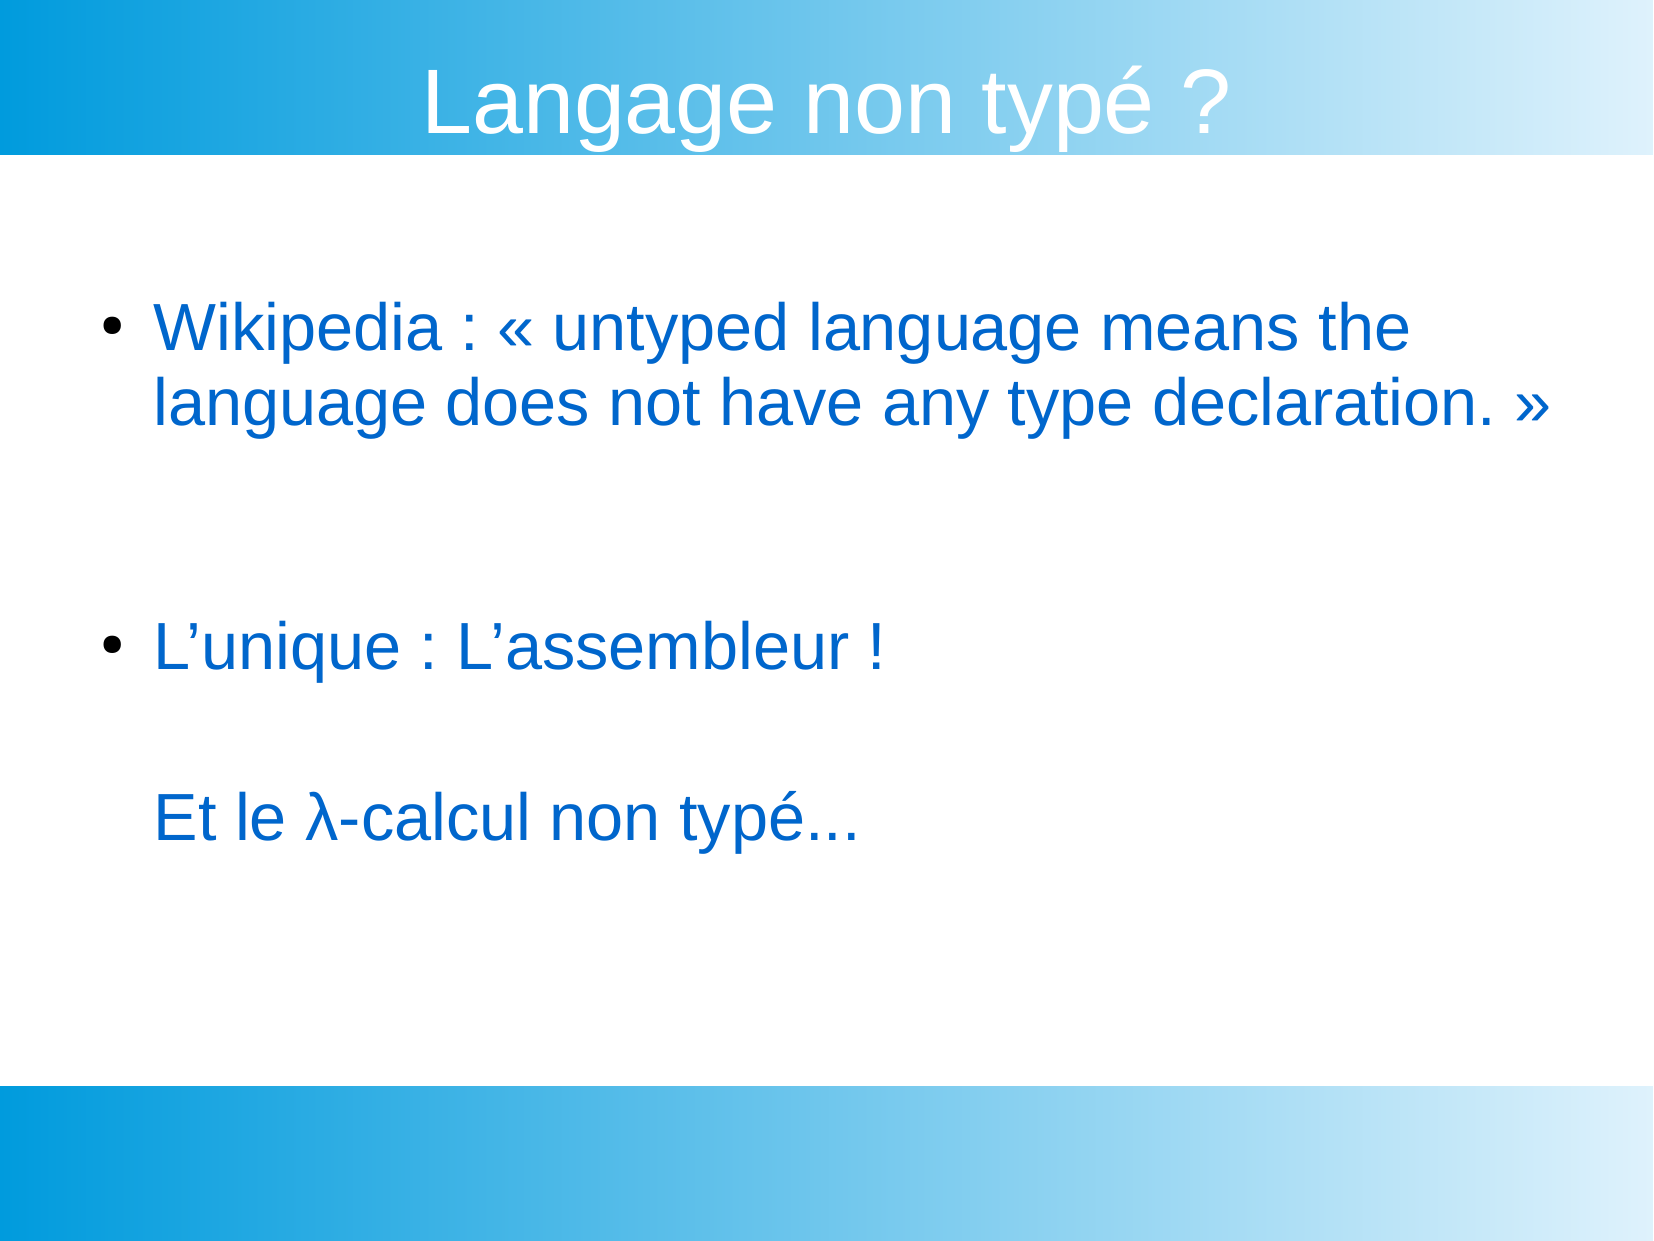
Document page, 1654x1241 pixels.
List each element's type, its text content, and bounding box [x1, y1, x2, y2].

list Et le λ-calcul non typé... [82, 780, 1571, 904]
list L’unique : L’assembleur ! [82, 609, 1571, 733]
list Wikipedia : « untyped language means the language does not have any type declaration. » [82, 290, 1571, 520]
title Langage non typé ? [82, 49, 1571, 155]
